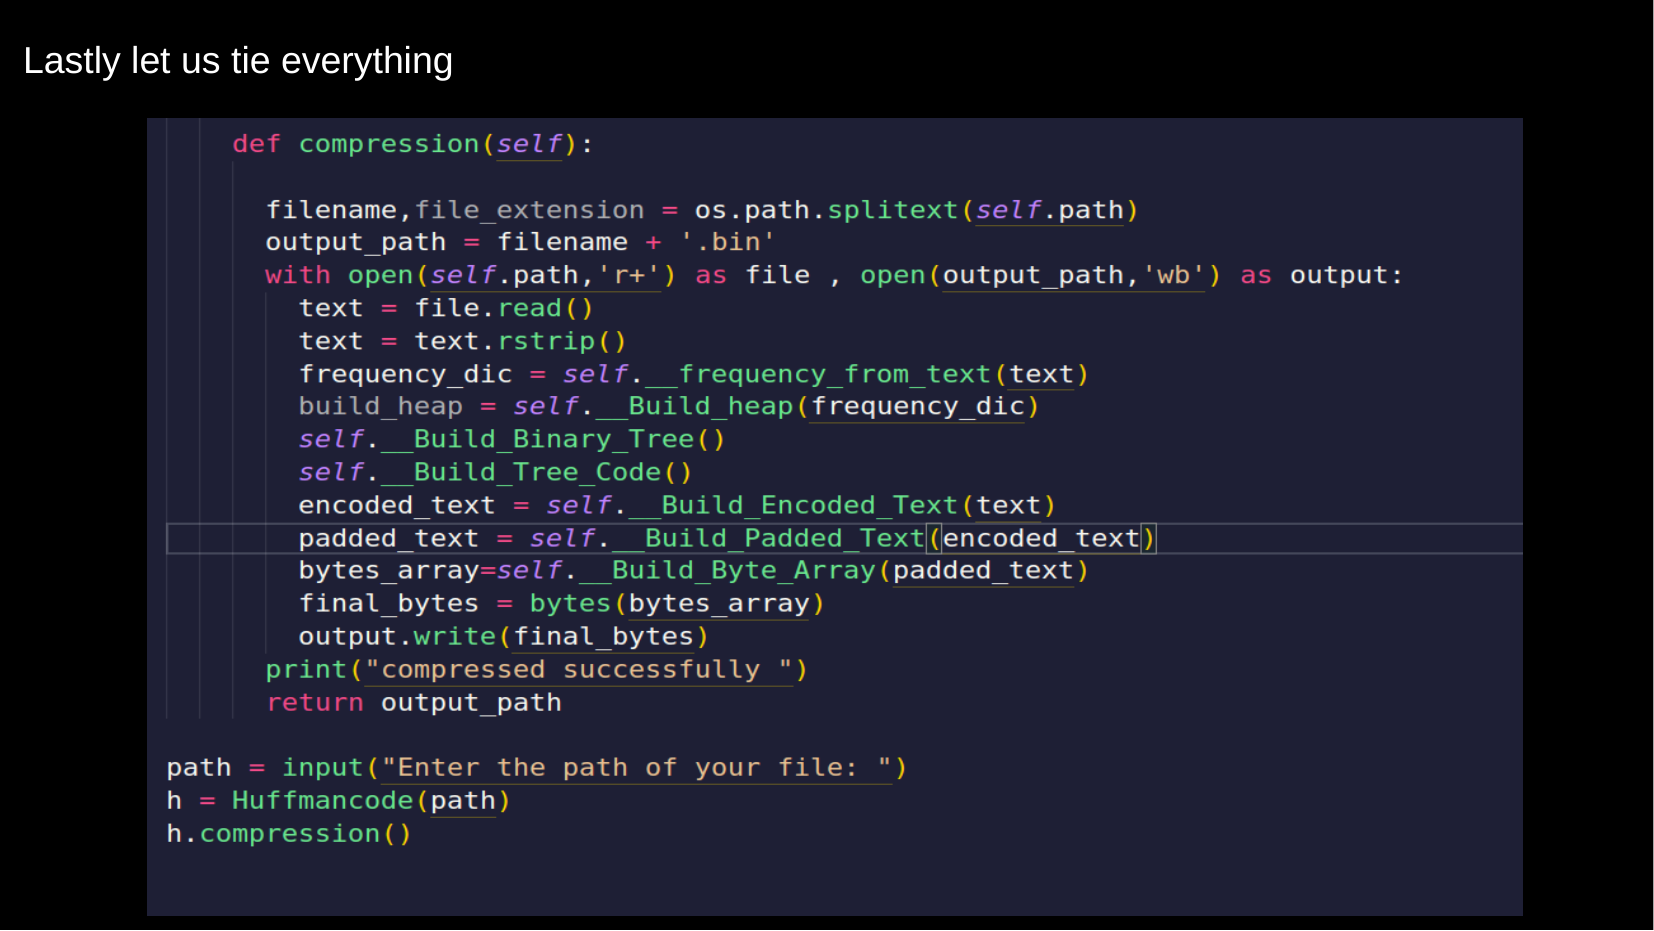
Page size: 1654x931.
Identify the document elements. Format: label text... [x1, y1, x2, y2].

picture [147, 118, 1523, 916]
text_box Lastly let us tie everything [8, 31, 1536, 207]
